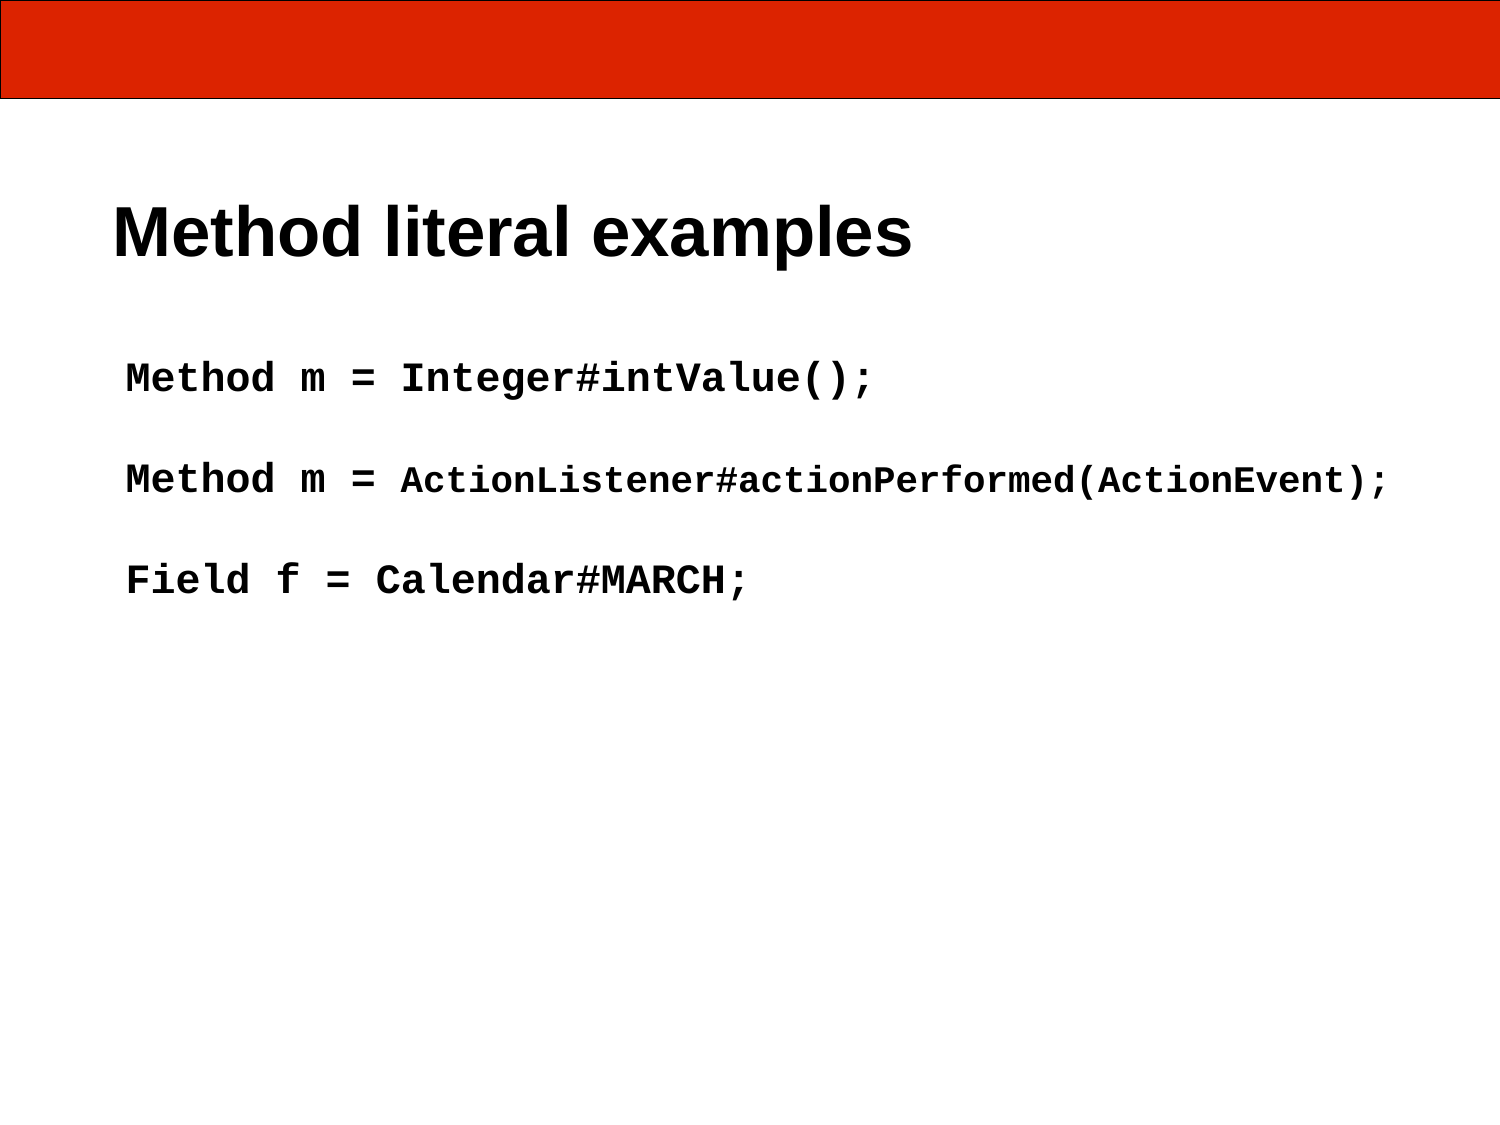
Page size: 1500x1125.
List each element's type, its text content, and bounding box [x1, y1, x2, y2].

title Method literal examples [112, 119, 1417, 271]
text_box Method m = Integer#intValue(); Method m = ActionListener#actionPerformed(ActionEvent); Field f = Calendar#MARCH; [125, 306, 1431, 1083]
